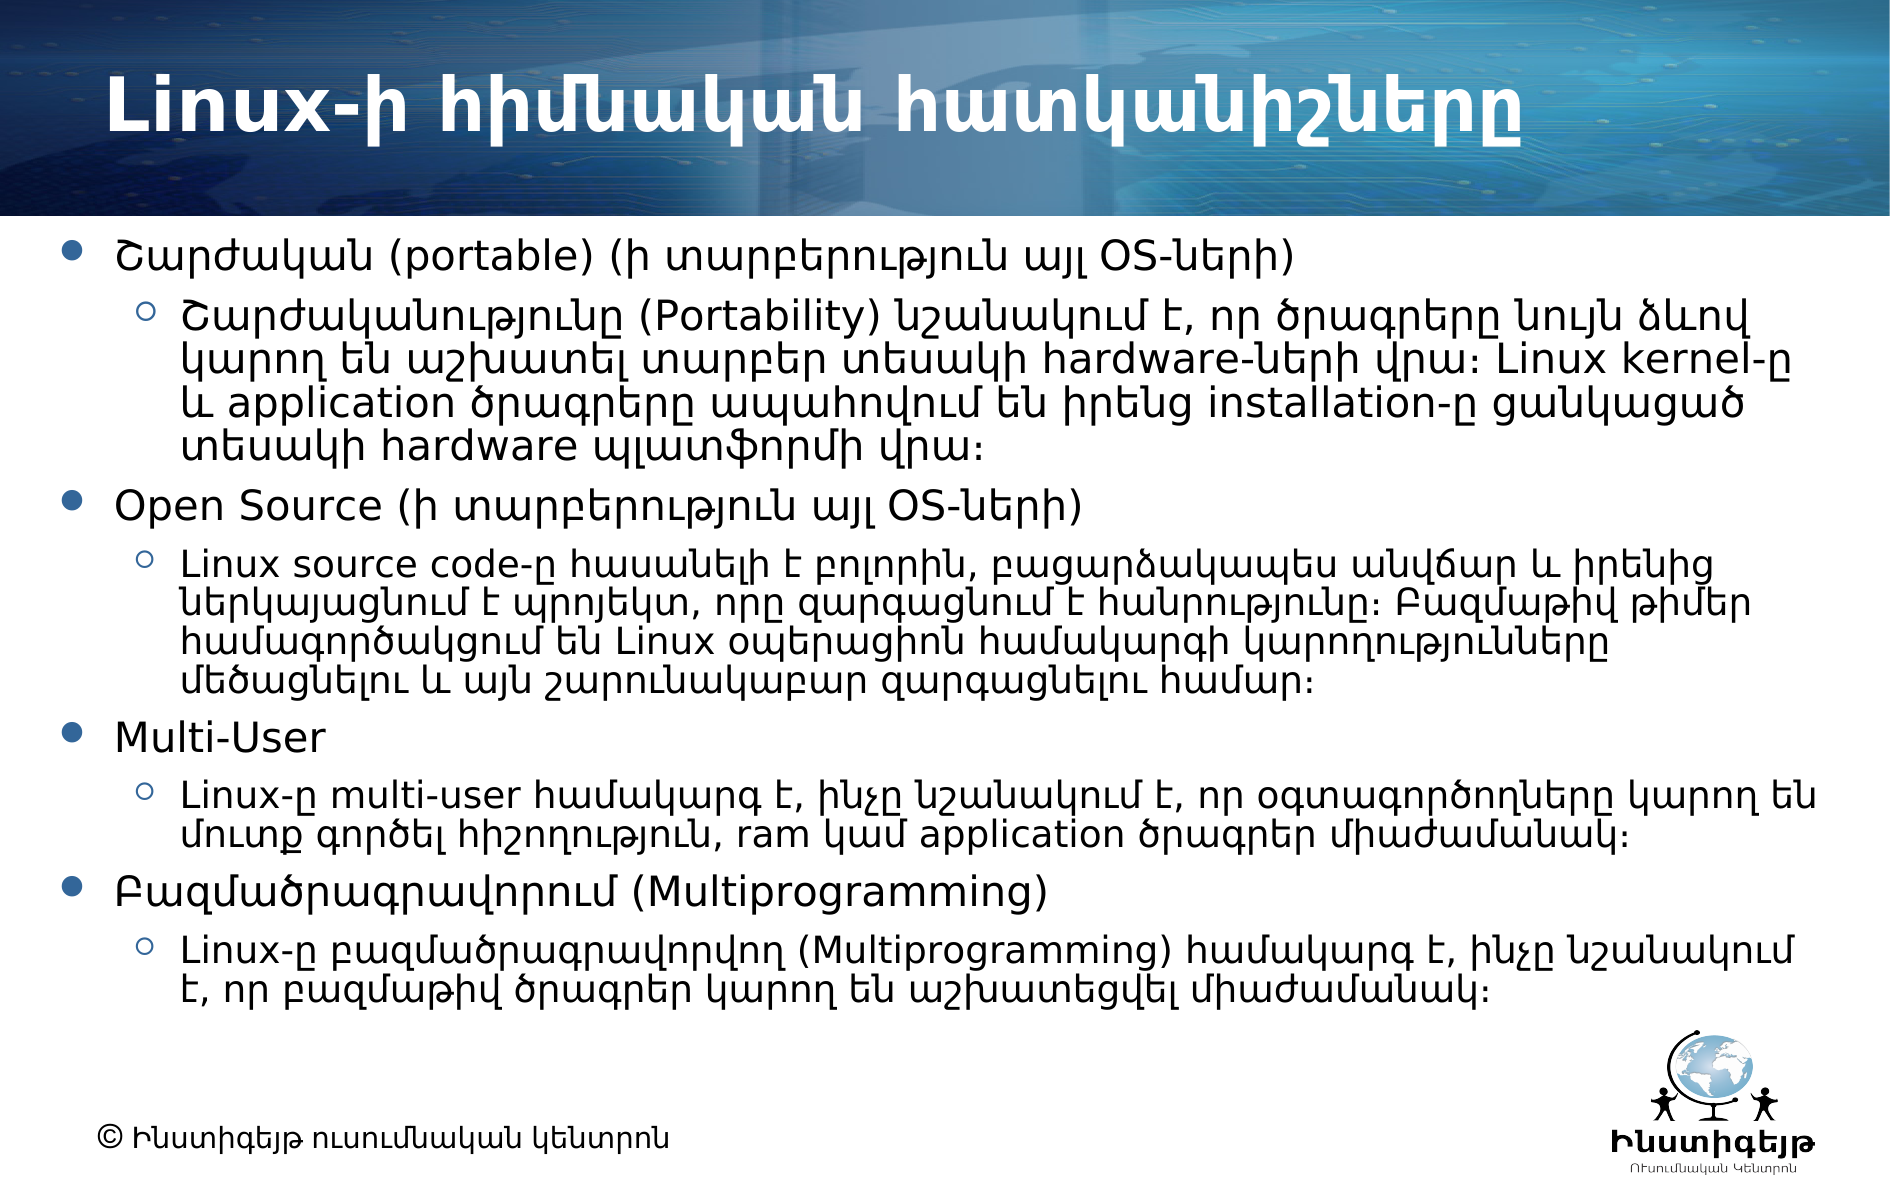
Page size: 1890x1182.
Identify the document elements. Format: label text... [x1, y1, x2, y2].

list Շարժական (portable) (ի տարբերություն այլ OS-ների) Շարժականությունը (Portability) նշանակում է, որ ծրագրերը նույն ձևով կարող են աշխատել տարբեր տեսակի hardware-ների վրա։ Linux kernel-ը և application ծրագրերը ապահովում են իրենց installation-ը ցանկացած տեսակի hardware պլատֆորմի վրա։ Open Source (ի տարբերություն այլ OS-ների) Linux source code-ը հասանելի է բոլորին, բացարձակապես անվճար և իրենից ներկայացնում է պրոյեկտ, որը զարգացնում է հանրությունը։ Բազմաթիվ թիմեր համագործակցում են Linux օպերացիոն համակարգի կարողությունները մեծացնելու և այն շարունակաբար զարգացնելու համար։ Multi-User Linux-ը multi-user համակարգ է, ինչը նշանակում է, որ օգտագործողները կարող են մուտք գործել հիշողություն, ram կամ application ծրագրեր միաժամանակ։ Բազմածրագրավորում (Multiprogramming) Linux-ը բազմածրագրավորվող (Multiprogramming) համակարգ է, ինչը նշանակում է, որ բազմաթիվ ծրագրեր կարող են աշխատեցվել միաժամանակ։ [59, 236, 1831, 1136]
picture [0, 0, 1890, 216]
title Linux-ի հիմնական հատկանիշները [75, 37, 1773, 193]
picture [1612, 1136, 1815, 1175]
